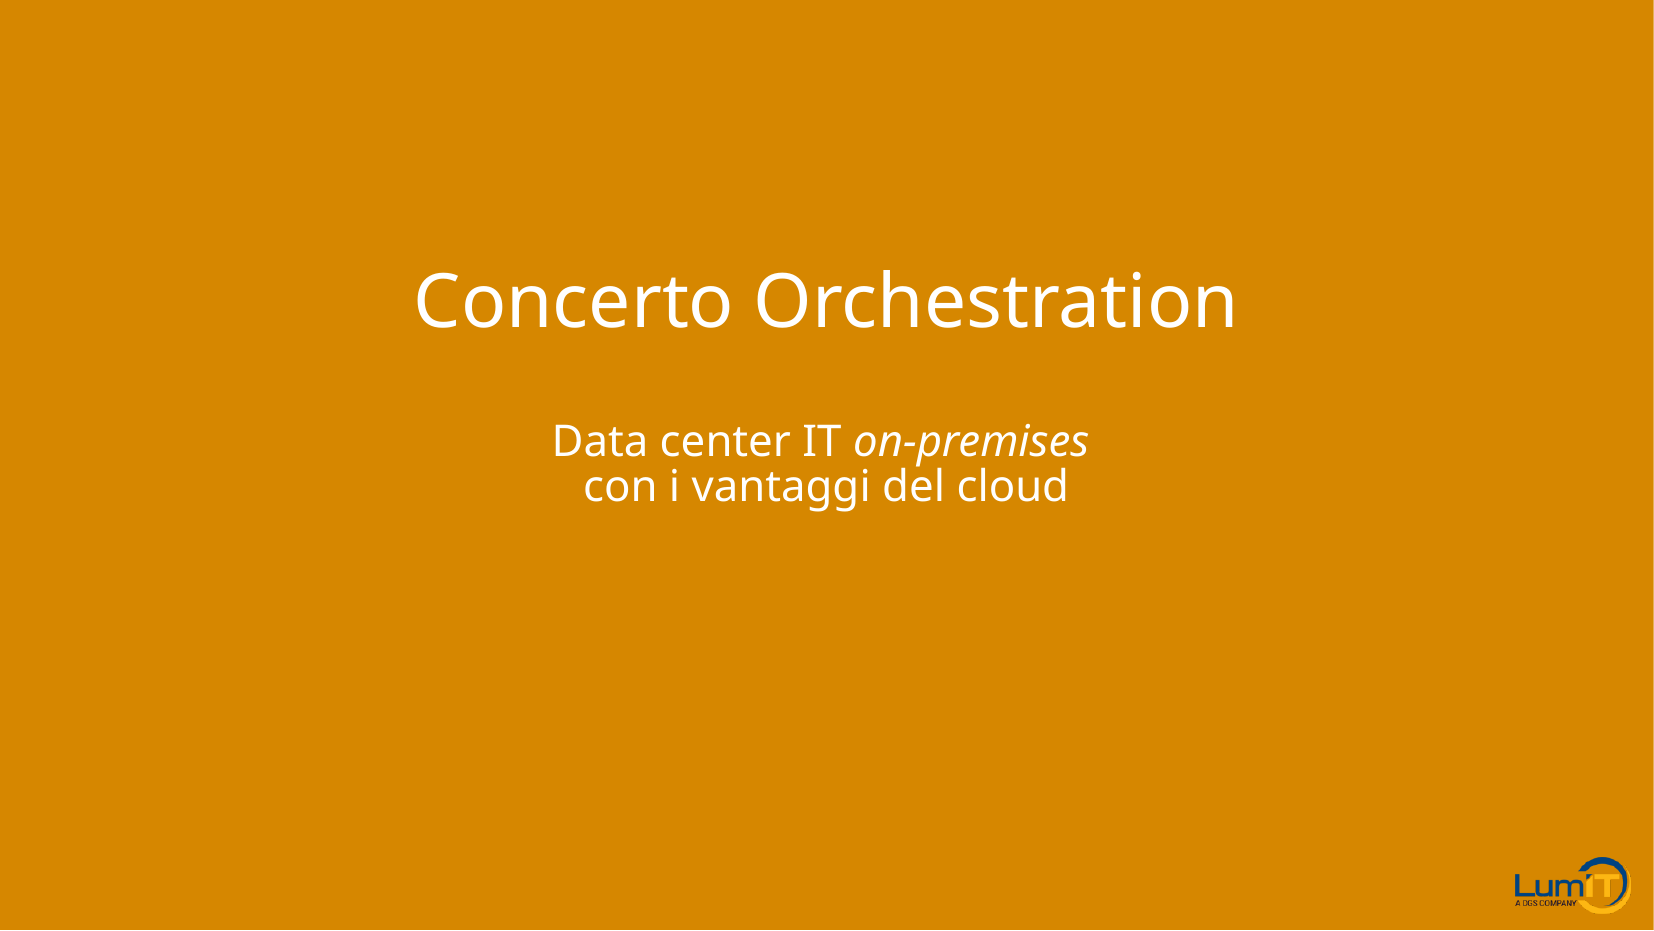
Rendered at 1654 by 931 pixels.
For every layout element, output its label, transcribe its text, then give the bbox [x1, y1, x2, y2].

picture [1515, 857, 1631, 914]
text_box Concerto Orchestration Data center IT on-premises con i vantaggi del cloud [123, 288, 1529, 488]
